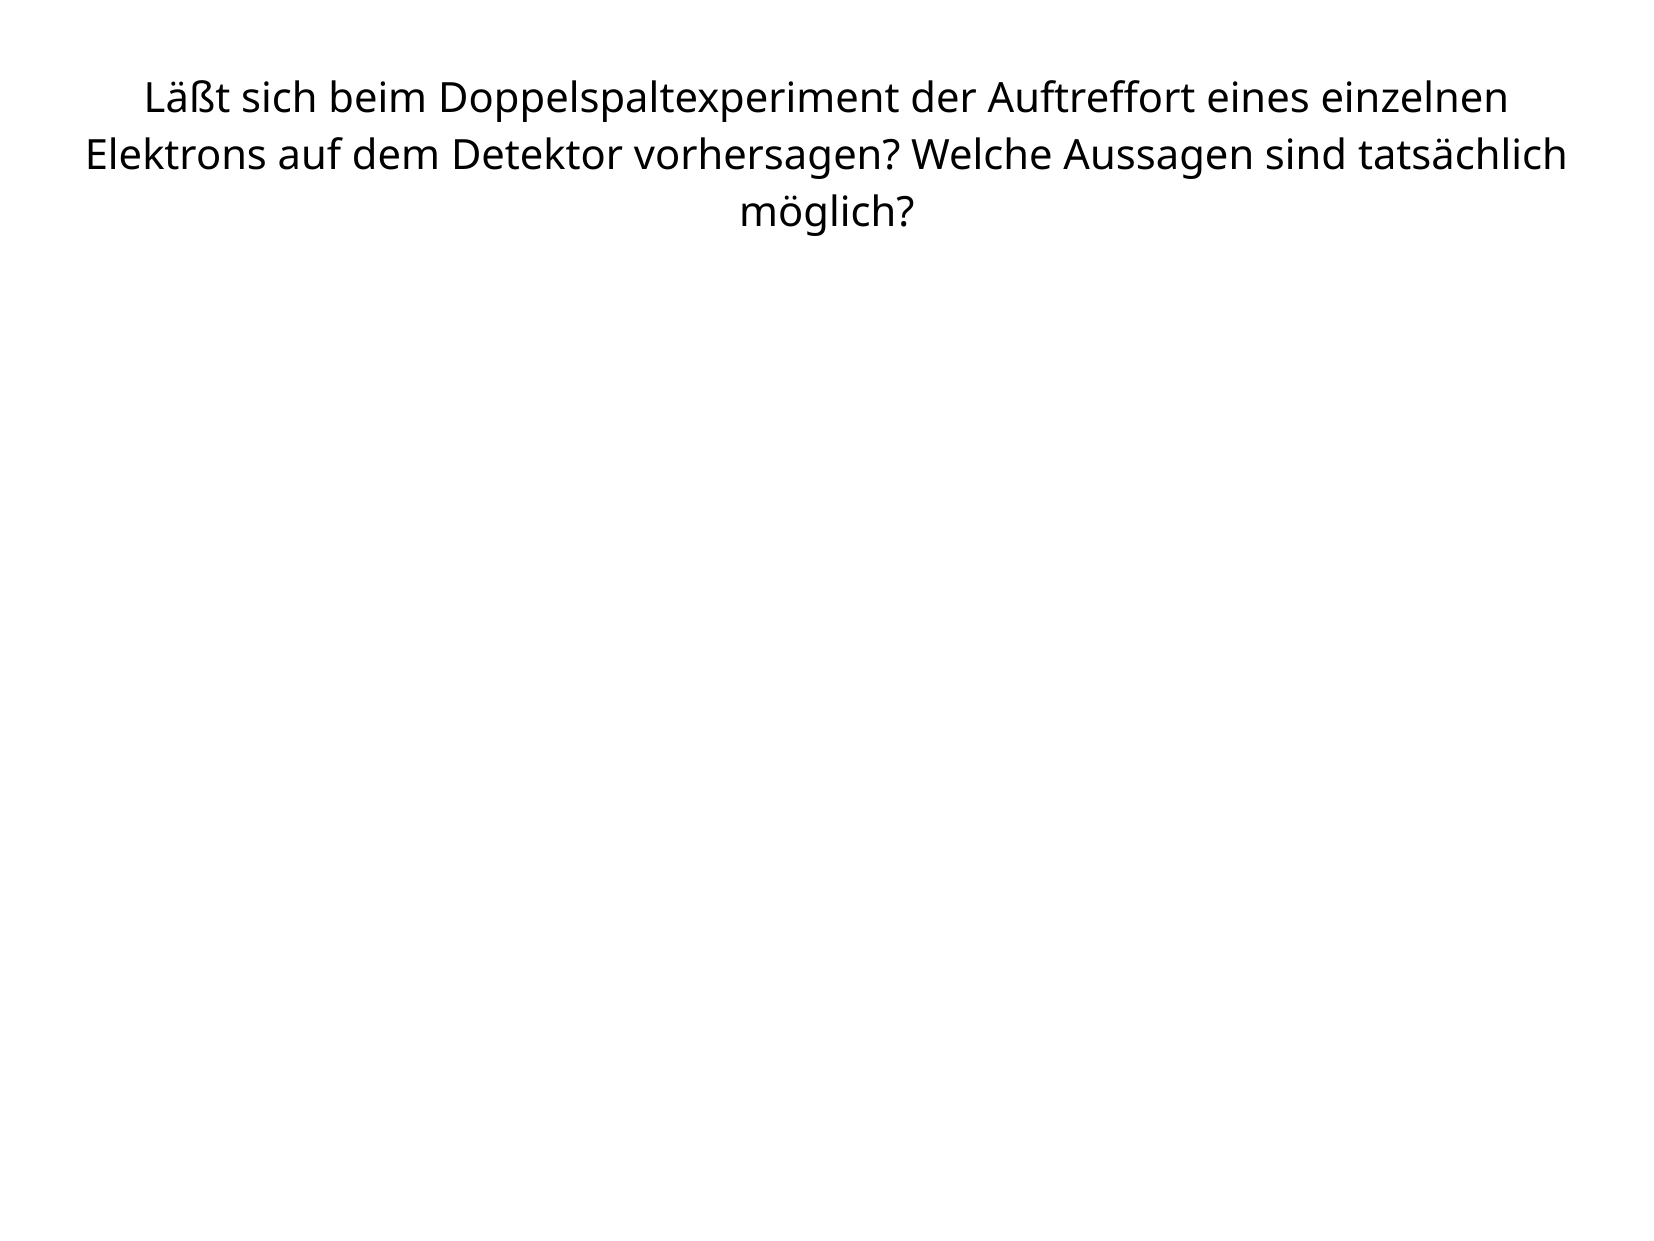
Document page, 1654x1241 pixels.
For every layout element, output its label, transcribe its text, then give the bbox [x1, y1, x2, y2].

title Läßt sich beim Doppelspaltexperiment der Auftreffort eines einzelnen Elektrons auf dem Detektor vorhersagen? Welche Aussagen sind tatsächlich möglich? [82, 49, 1571, 257]
